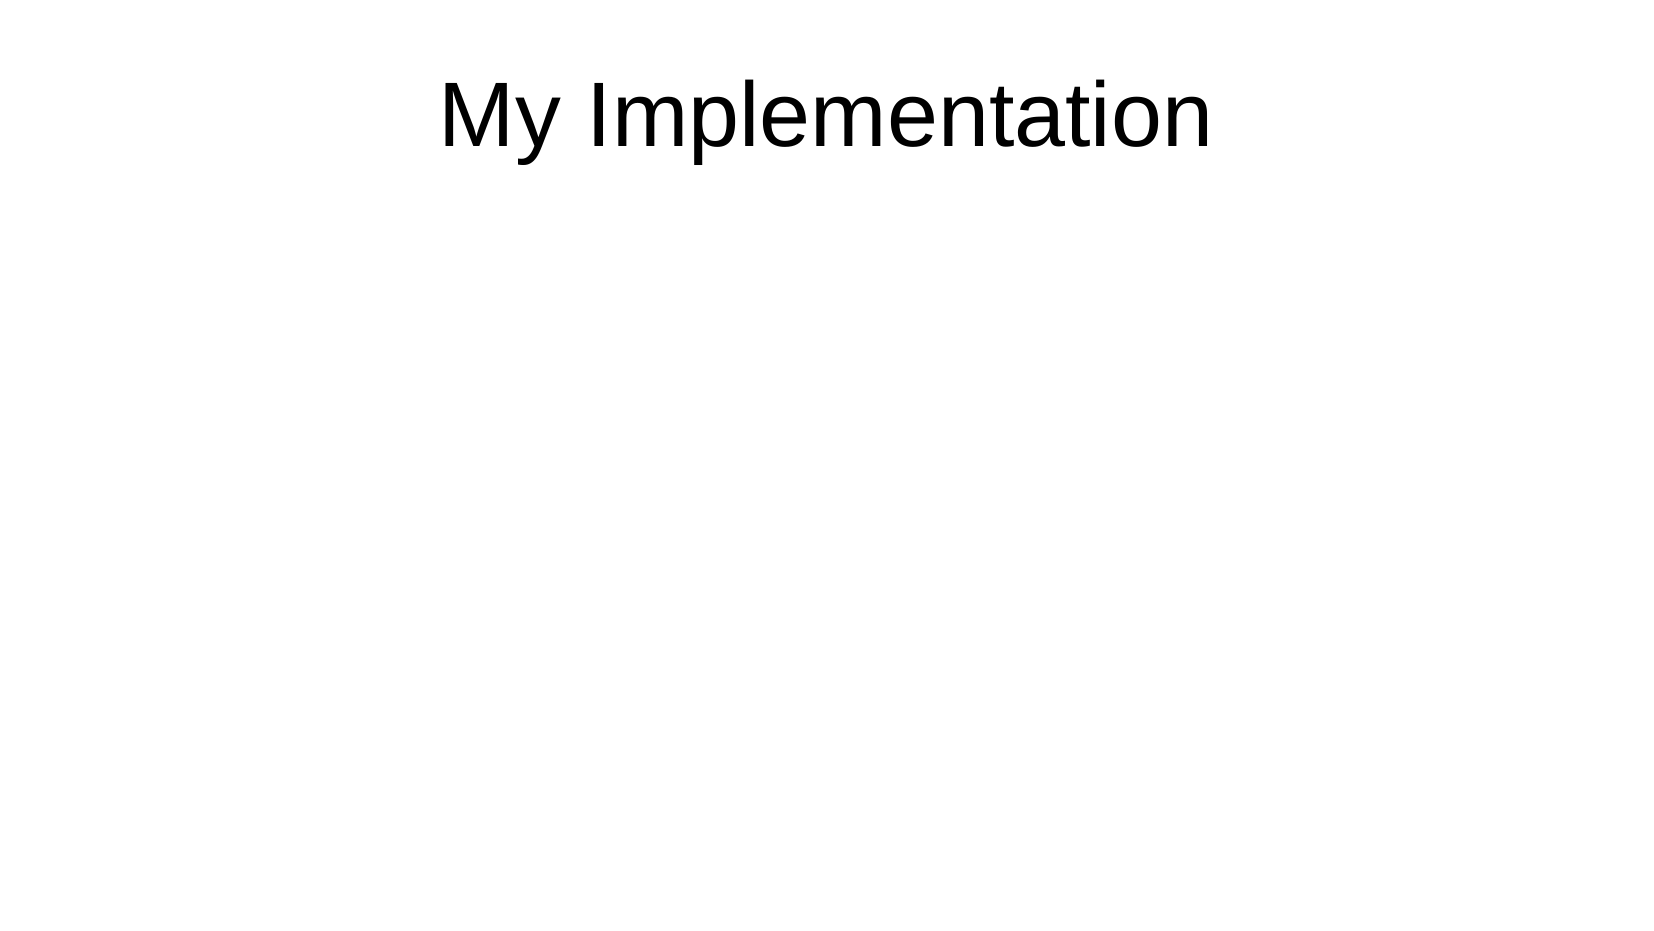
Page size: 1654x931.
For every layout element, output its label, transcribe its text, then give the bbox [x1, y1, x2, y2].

title My Implementation [82, 37, 1571, 193]
